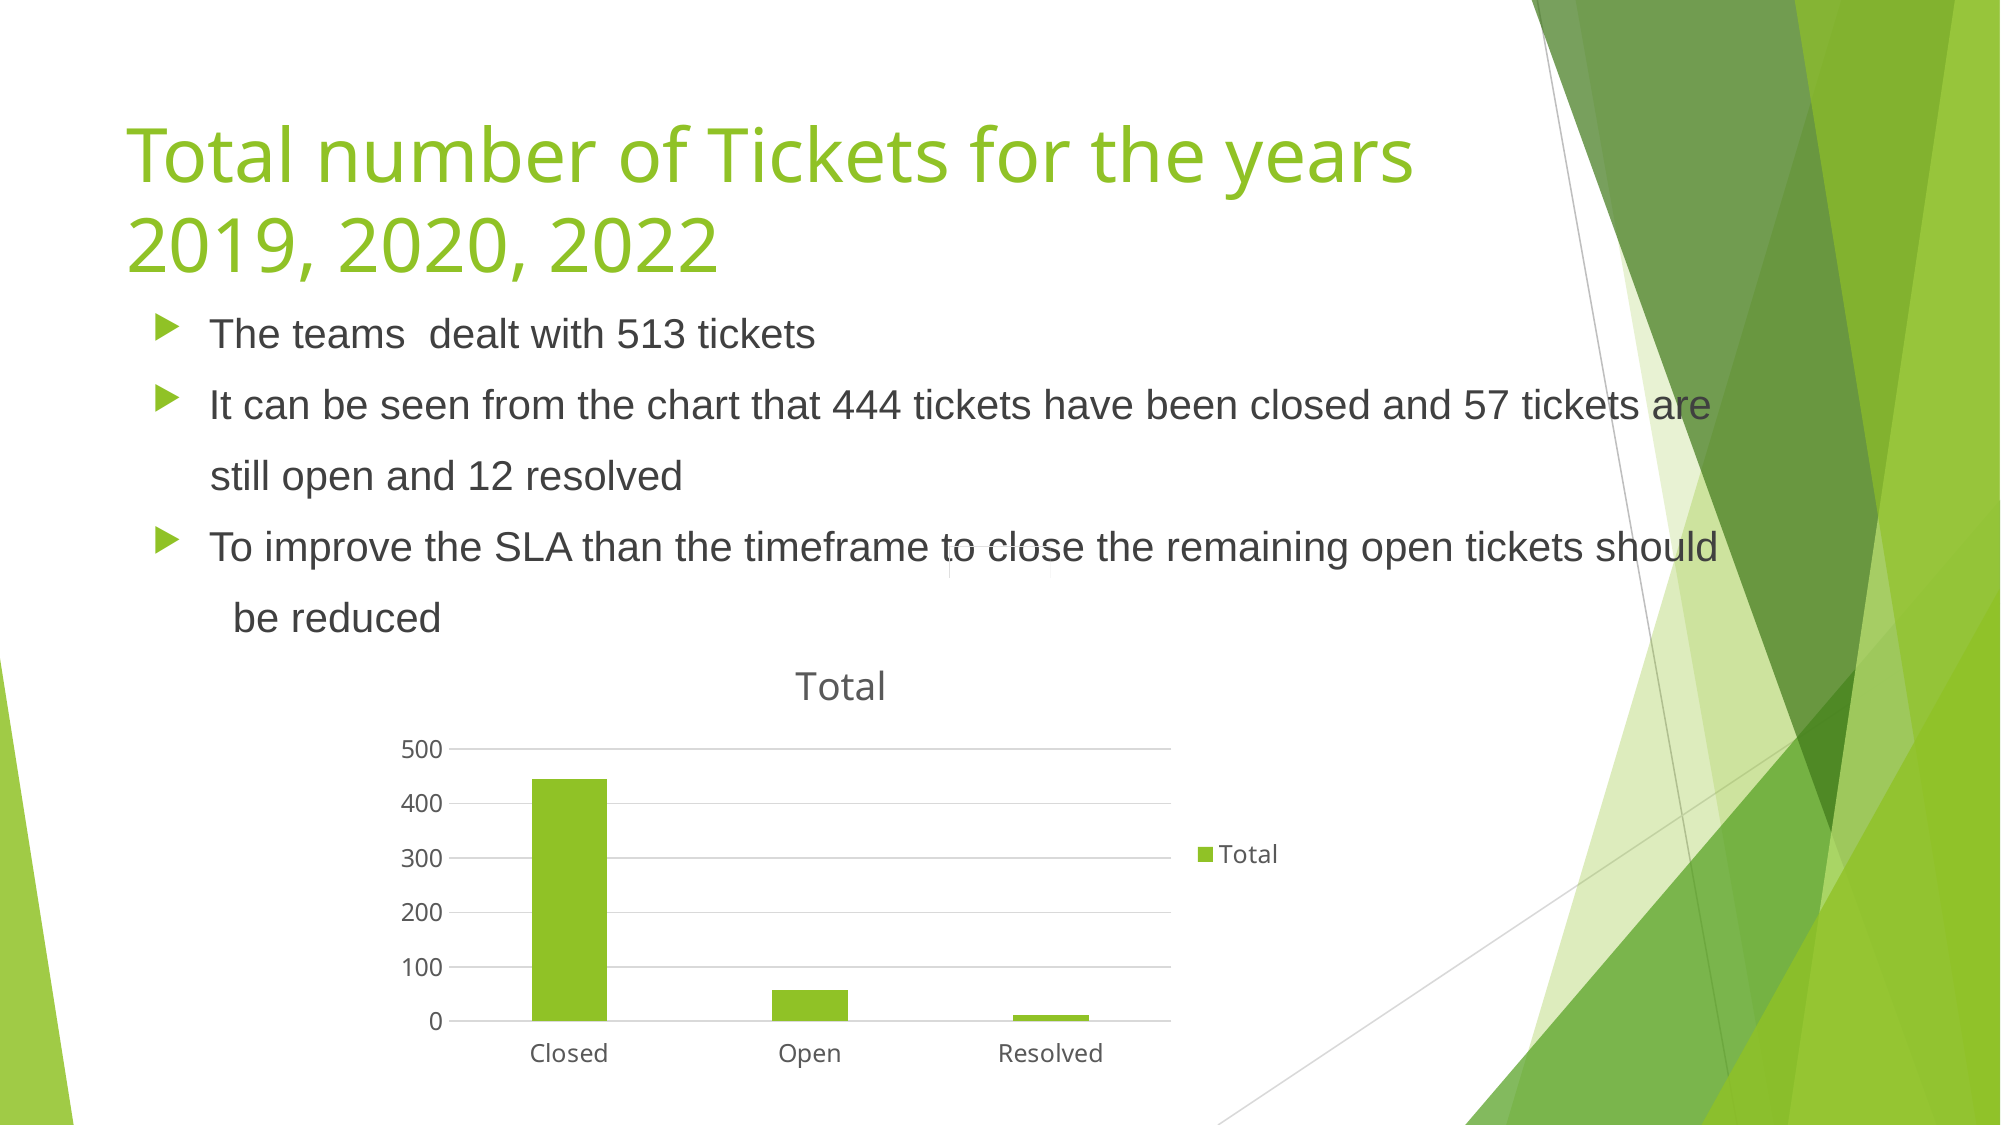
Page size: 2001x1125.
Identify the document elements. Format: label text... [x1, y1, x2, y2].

chart [382, 629, 1299, 1080]
list The teams dealt with 513 tickets It can be seen from the chart that 444 tickets have been closed and 57 tickets are still open and 12 resolved To improve the SLA than the timeframe to close the remaining open tickets should be reduced [137, 299, 1863, 1102]
picture [948, 546, 1052, 579]
title Total number of Tickets for the years 2019, 2020, 2022 [111, 99, 1522, 317]
